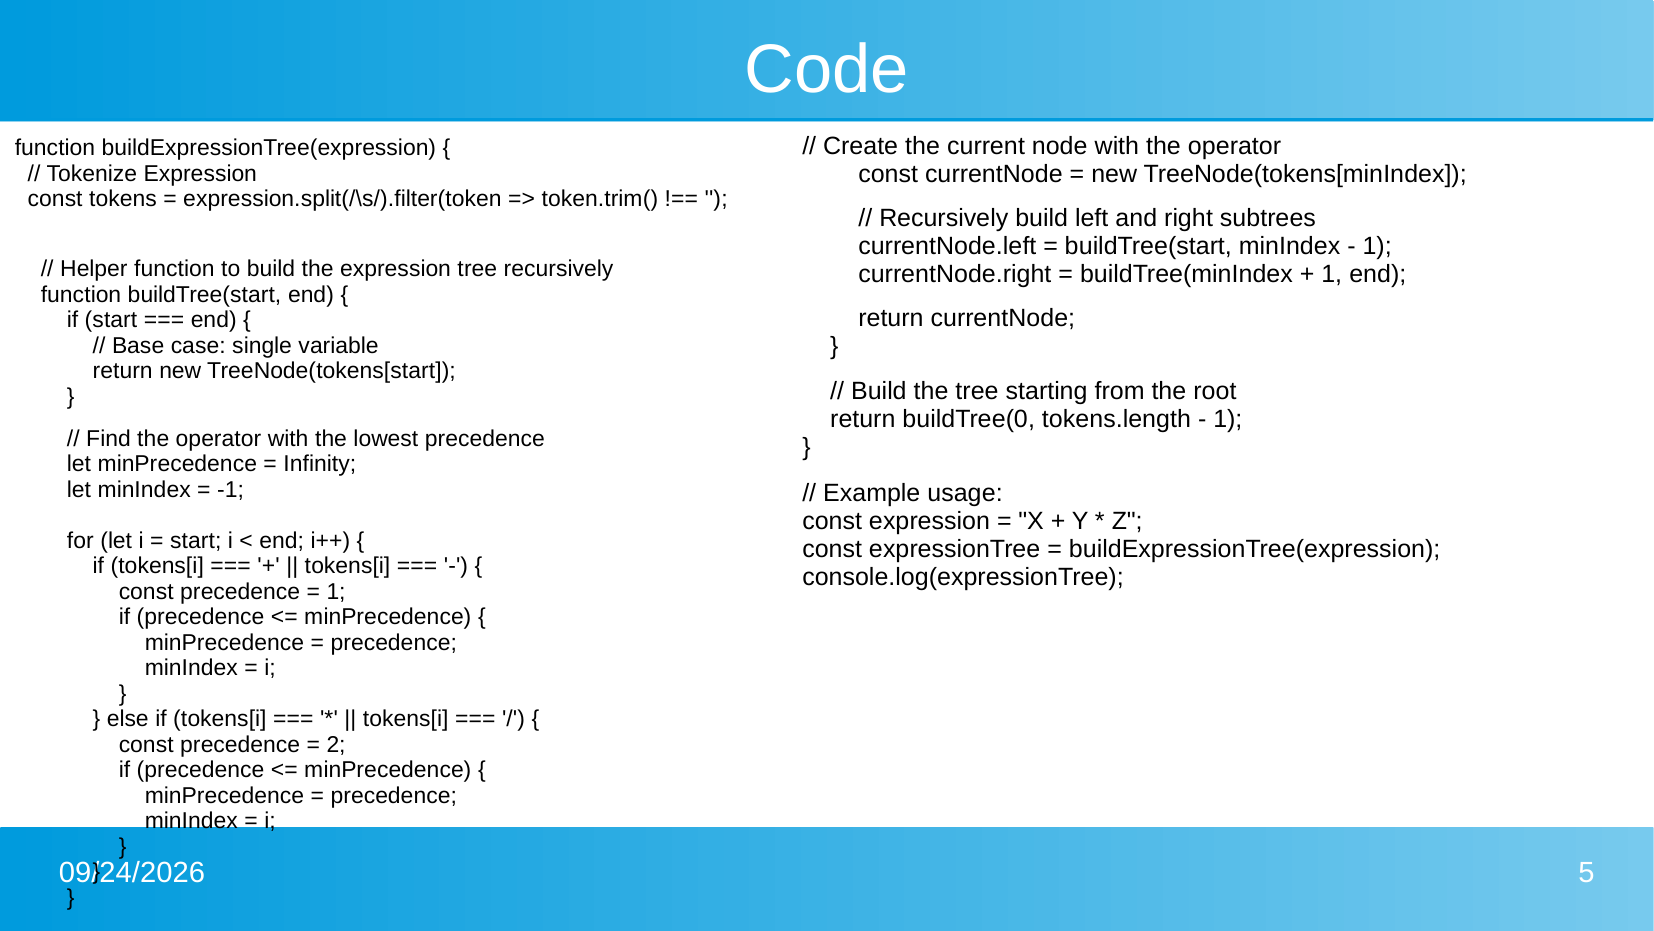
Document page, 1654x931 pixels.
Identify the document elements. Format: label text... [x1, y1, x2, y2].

text_box function buildExpressionTree(expression) { // Tokenize Expression const tokens = expression.split(/\s/).filter(token => token.trim() !== ''); // Helper function to build the expression tree recursively function buildTree(start, end) { if (start === end) { // Base case: single variable return new TreeNode(tokens[start]); } // Find the operator with the lowest precedence let minPrecedence = Infinity; let minIndex = -1; for (let i = start; i < end; i++) { if (tokens[i] === '+' || tokens[i] === '-') { const precedence = 1; if (precedence <= minPrecedence) { minPrecedence = precedence; minIndex = i; } } else if (tokens[i] === '*' || tokens[i] === '/') { const precedence = 2; if (precedence <= minPrecedence) { minPrecedence = precedence; minIndex = i; } } } [0, 127, 751, 918]
text_box // Create the current node with the operator const currentNode = new TreeNode(tokens[minIndex]); // Recursively build left and right subtrees currentNode.left = buildTree(start, minIndex - 1); currentNode.right = buildTree(minIndex + 1, end); return currentNode; } // Build the tree starting from the root return buildTree(0, tokens.length - 1); } // Example usage: const expression = "X + Y * Z"; const expressionTree = buildExpressionTree(expression); console.log(expressionTree); [787, 124, 1654, 800]
title Code [59, 29, 1595, 108]
